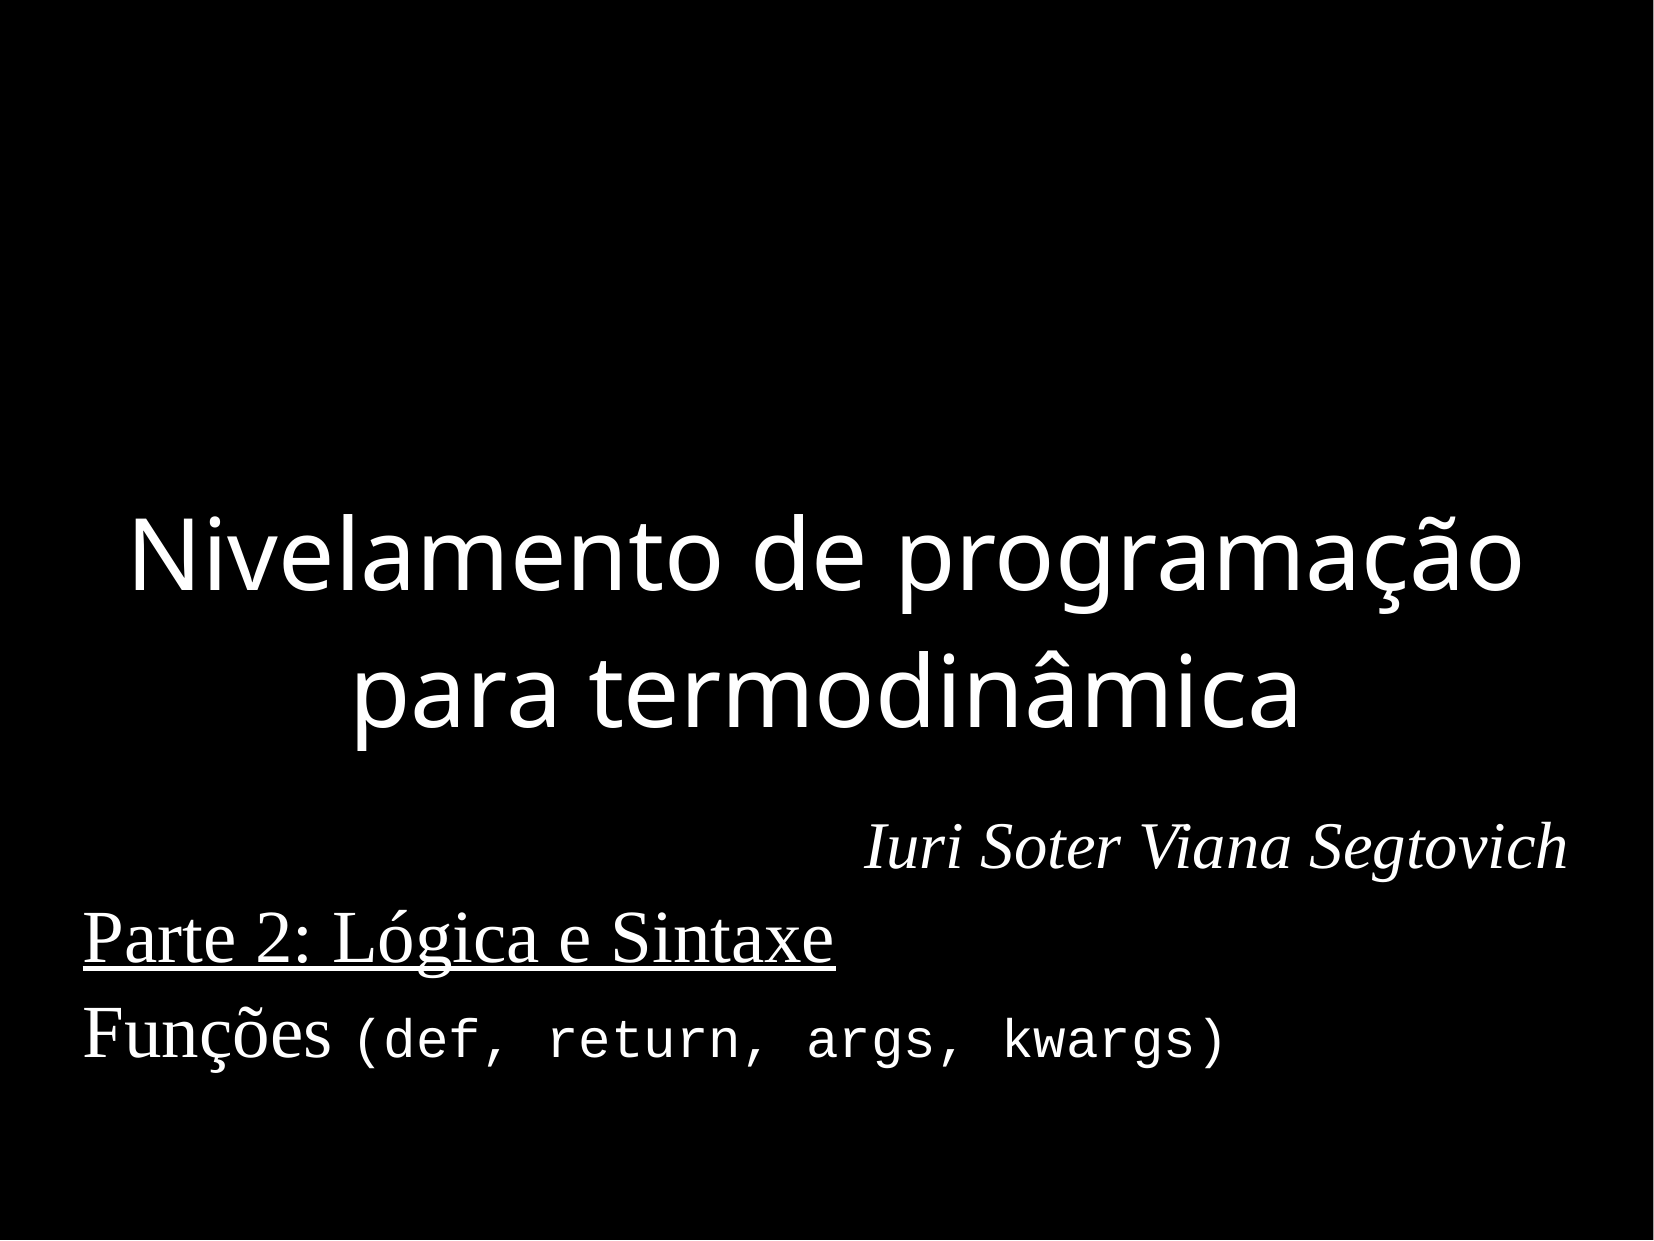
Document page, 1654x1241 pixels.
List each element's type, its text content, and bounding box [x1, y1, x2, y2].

list Iuri Soter Viana Segtovich Parte 2: Lógica e Sintaxe Funções (def, return, args, kwargs) [82, 809, 1571, 1241]
title Nivelamento de programação para termodinâmica [82, 445, 1571, 795]
